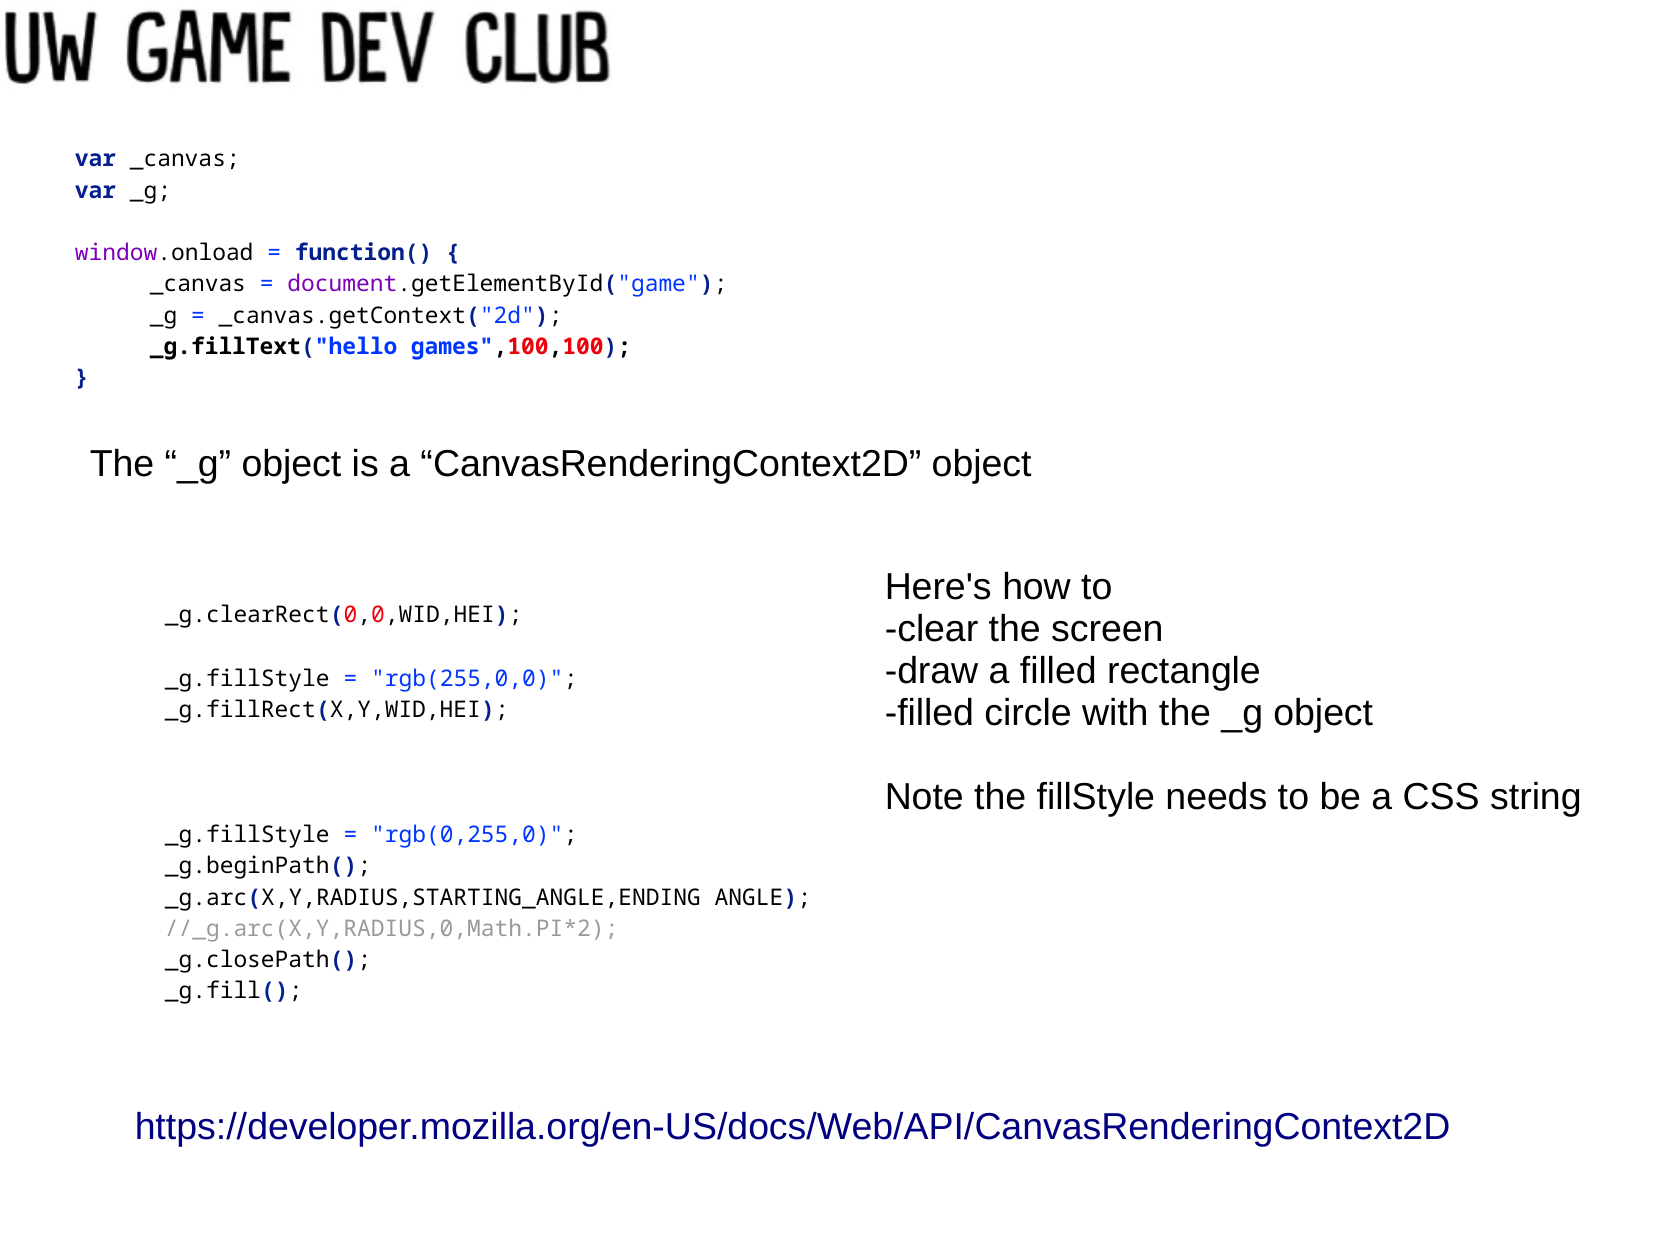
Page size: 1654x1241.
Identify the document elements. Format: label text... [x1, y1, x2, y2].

picture [1, 0, 617, 90]
text_box The “_g” object is a “CanvasRenderingContext2D” object [75, 435, 1066, 492]
text_box _g.clearRect(0,0,WID,HEI); _g.fillStyle = "rgb(255,0,0)"; _g.fillRect(X,Y,WID,HEI); _g.fillStyle = "rgb(0,255,0)"; _g.beginPath(); _g.arc(X,Y,RADIUS,STARTING_ANGLE,ENDING ANGLE); //_g.arc(X,Y,RADIUS,0,Math.PI*2); _g.closePath(); _g.fill(); [75, 581, 1396, 971]
text_box https://developer.mozilla.org/en-US/docs/Web/API/CanvasRenderingContext2D [120, 1098, 1561, 1156]
text_box Here's how to -clear the screen -draw a filled rectangle -filled circle with the _g object Note the fillStyle needs to be a CSS string [870, 558, 1606, 826]
text_box var _canvas; var _g; window.onload = function() { _canvas = document.getElementById("game"); _g = _canvas.getContext("2d"); _g.fillText("hello games",100,100); } [60, 135, 1456, 380]
